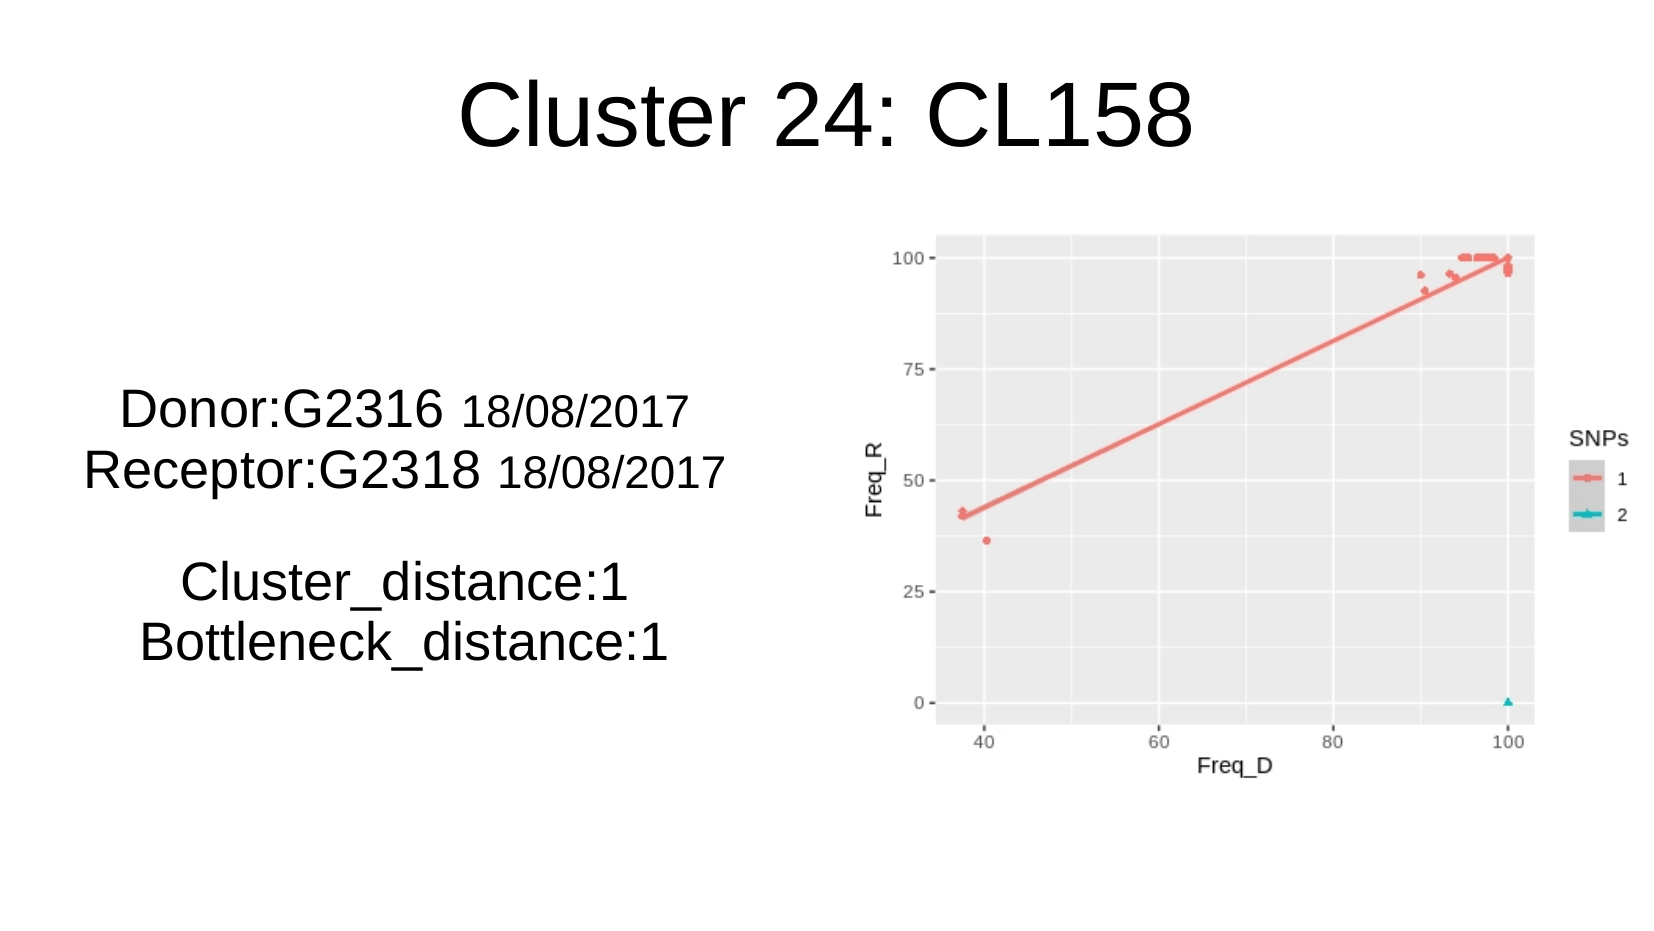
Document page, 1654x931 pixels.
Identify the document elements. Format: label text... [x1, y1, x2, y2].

text_box Donor:G2316 18/08/2017 Receptor:G2318 18/08/2017 Cluster_distance:1 Bottleneck_distance:1 [30, 255, 781, 796]
title Cluster 24: CL158 [82, 37, 1571, 193]
picture [855, 224, 1652, 789]
